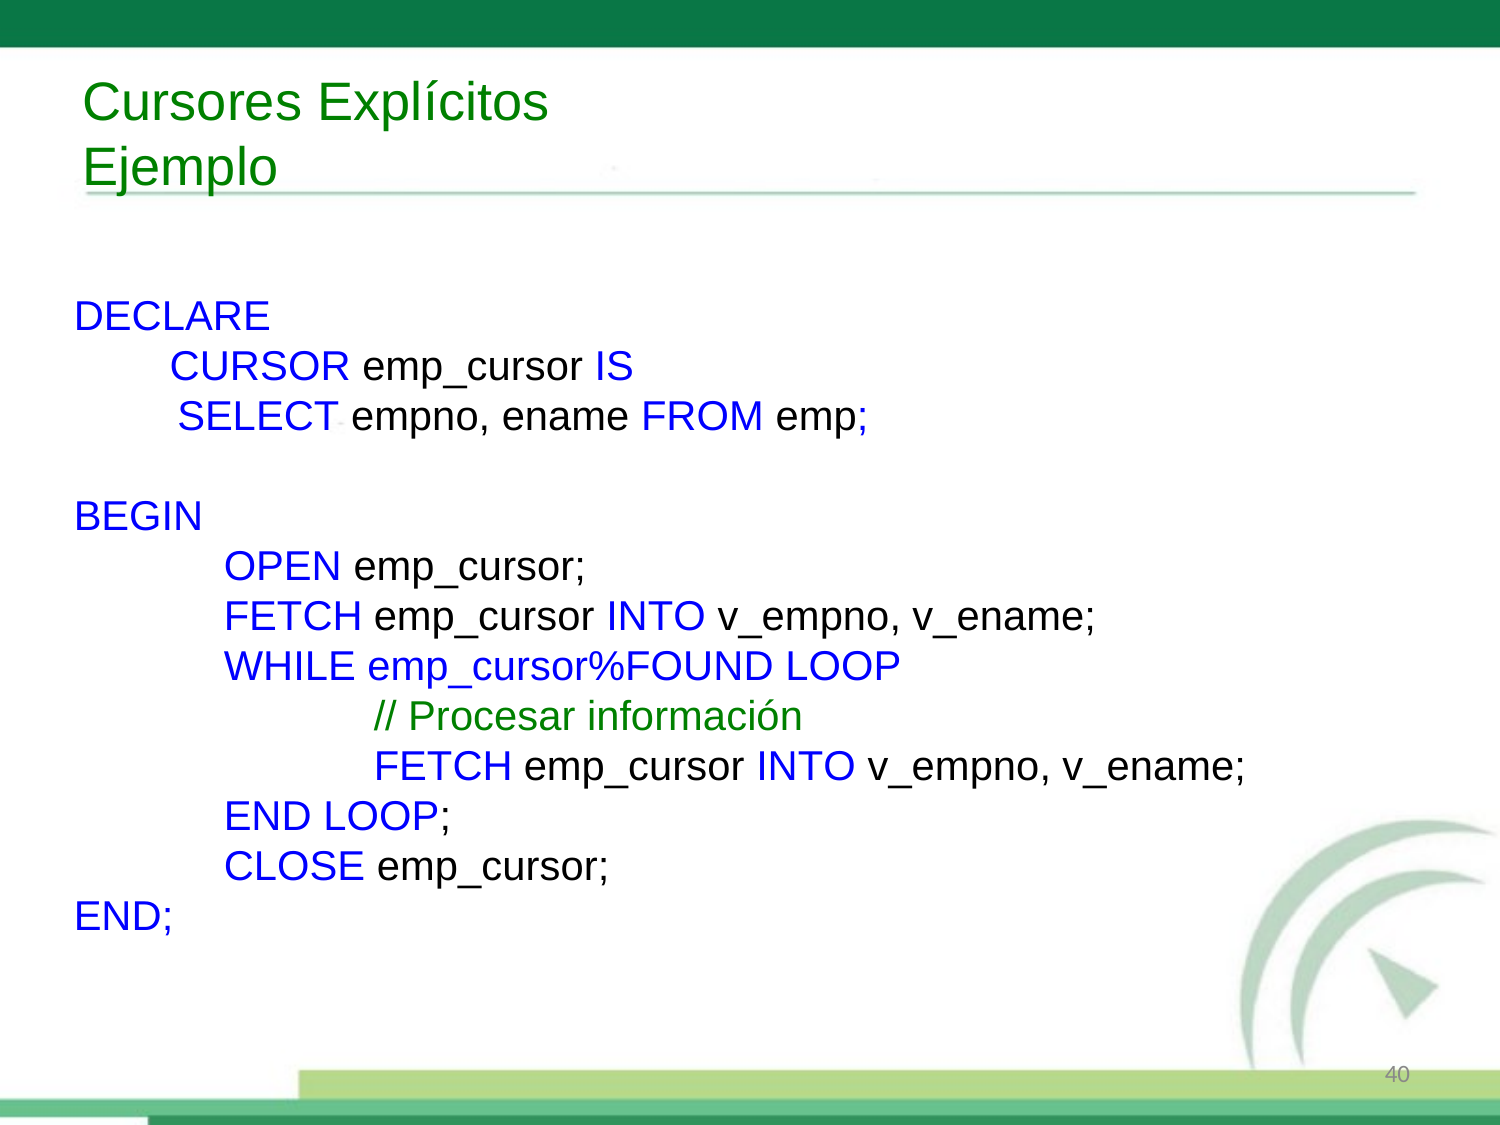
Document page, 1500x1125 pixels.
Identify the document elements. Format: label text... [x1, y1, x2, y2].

title Cursores Explícitos Ejemplo [67, 59, 1418, 205]
picture [0, 0, 1500, 1125]
text_box <número> [1074, 1042, 1426, 1103]
text_box DECLARE CURSOR emp_cursor IS SELECT empno, ename FROM emp; BEGIN OPEN emp_cursor; FETCH emp_cursor INTO v_empno, v_ename; WHILE emp_cursor%FOUND LOOP // Procesar información FETCH emp_cursor INTO v_empno, v_ename; END LOOP; CLOSE emp_cursor; END; [59, 281, 1447, 948]
